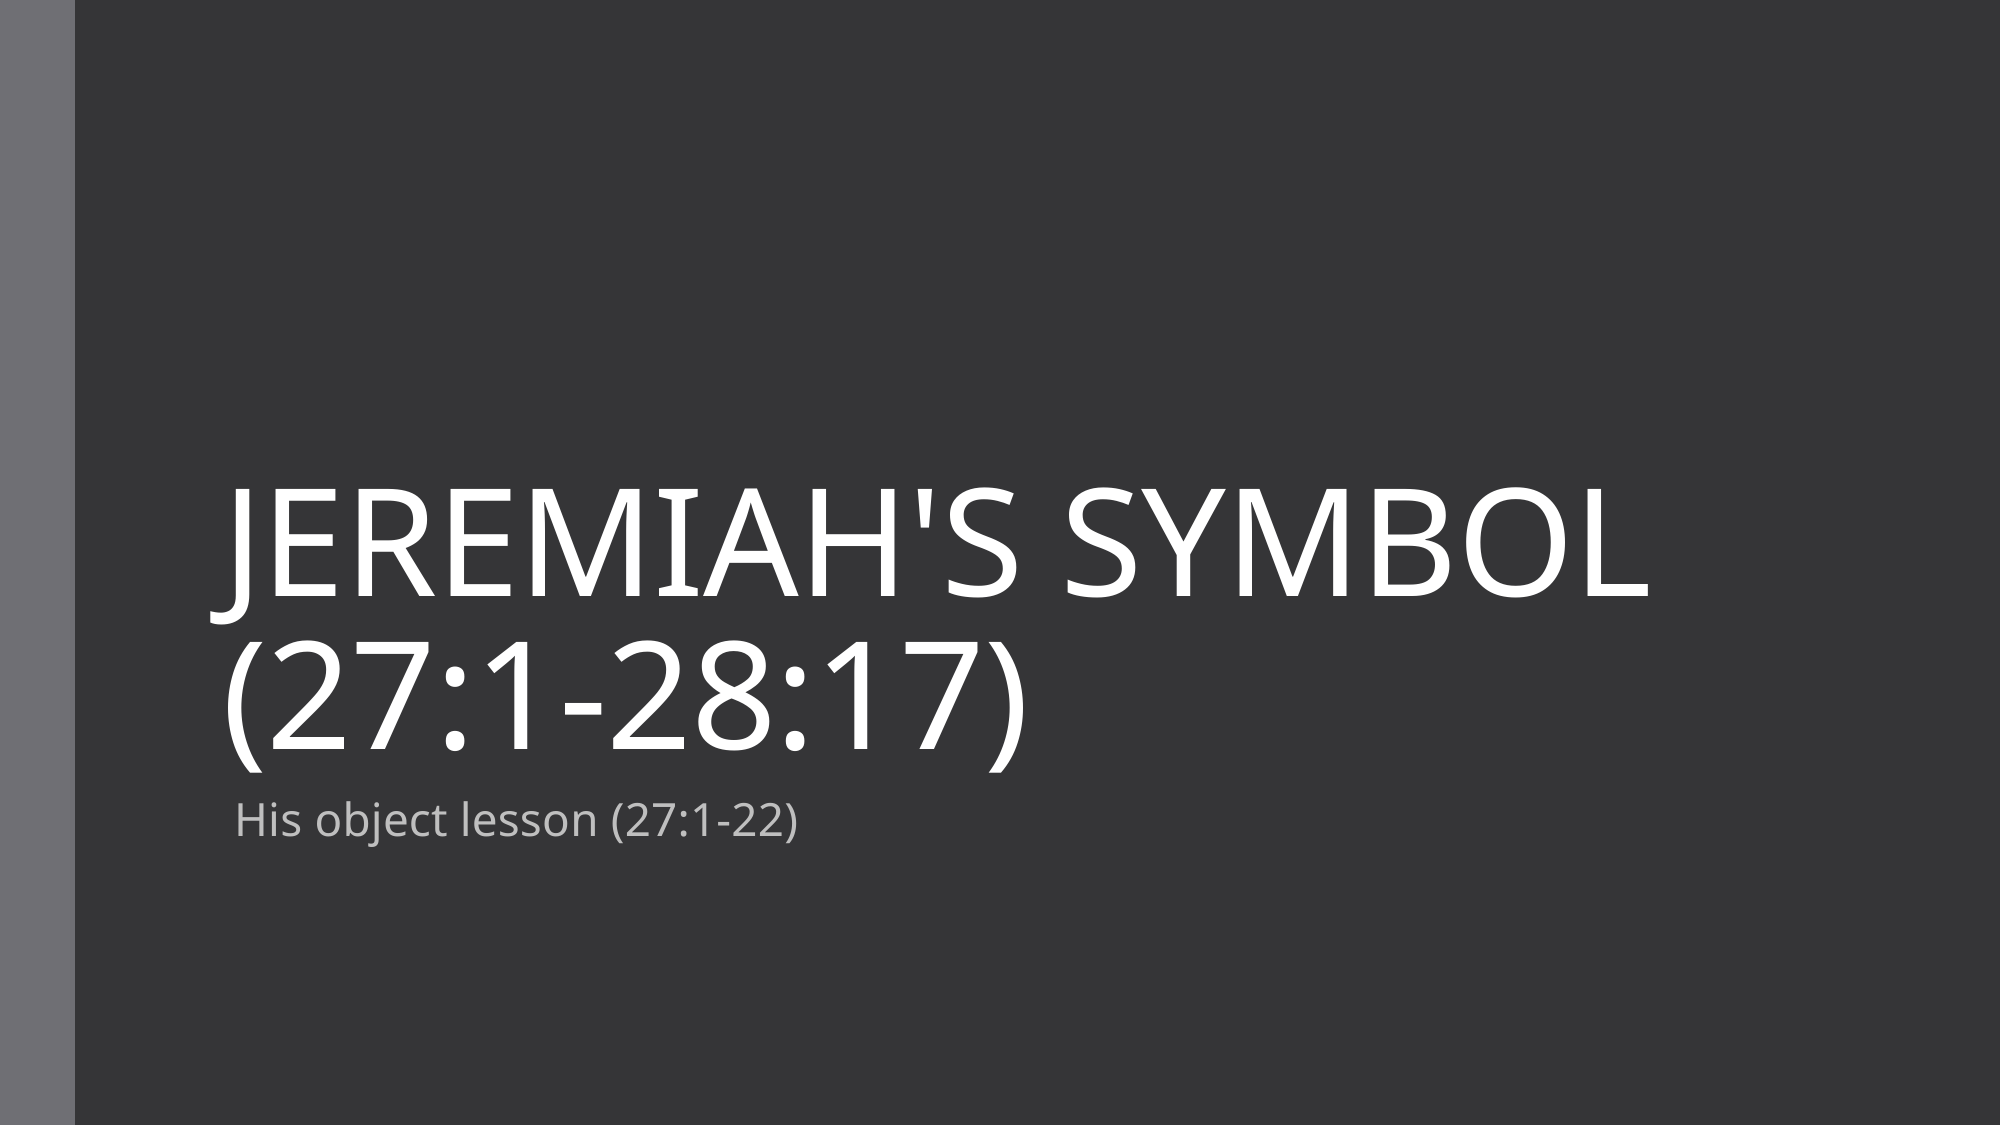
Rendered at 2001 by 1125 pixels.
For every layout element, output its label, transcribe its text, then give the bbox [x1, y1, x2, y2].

subtitle His object lesson (27:1-22) [206, 787, 1752, 1066]
title JEREMIAH'S SYMBOL (27:1-28:17) [206, 124, 1752, 787]
